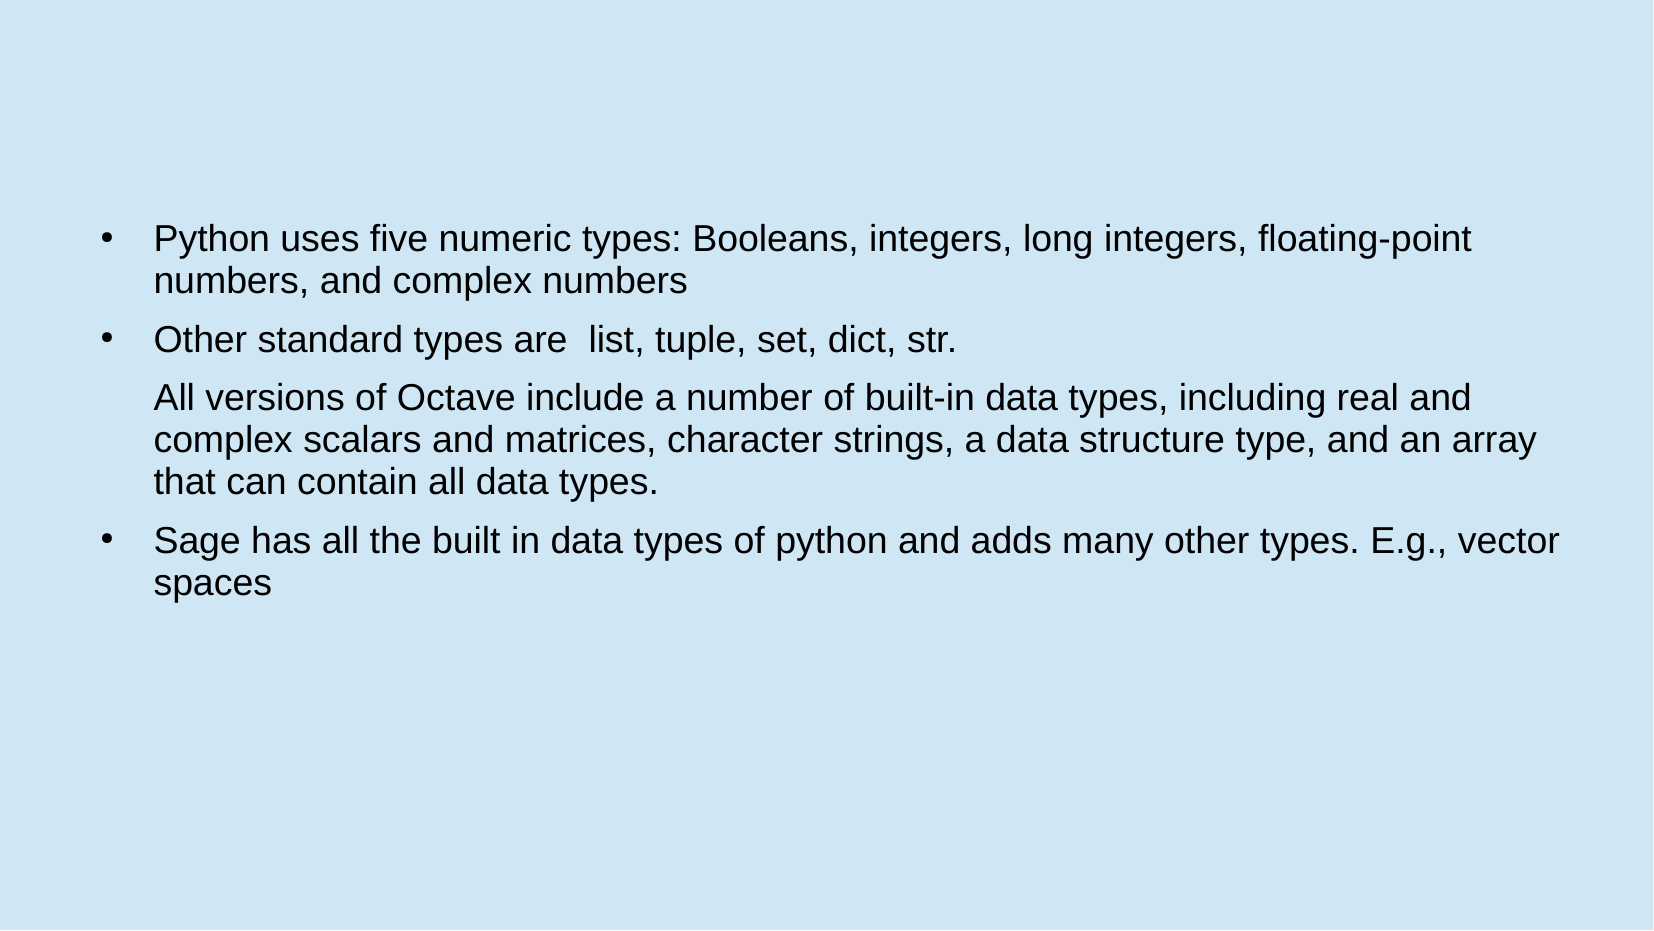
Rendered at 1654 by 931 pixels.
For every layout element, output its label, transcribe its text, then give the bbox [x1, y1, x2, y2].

list Python uses five numeric types: Booleans, integers, long integers, floating-point numbers, and complex numbers Other standard types are list, tuple, set, dict, str. All versions of Octave include a number of built-in data types, including real and complex scalars and matrices, character strings, a data structure type, and an array that can contain all data types. Sage has all the built in data types of python and adds many other types. E.g., vector spaces [82, 217, 1571, 758]
